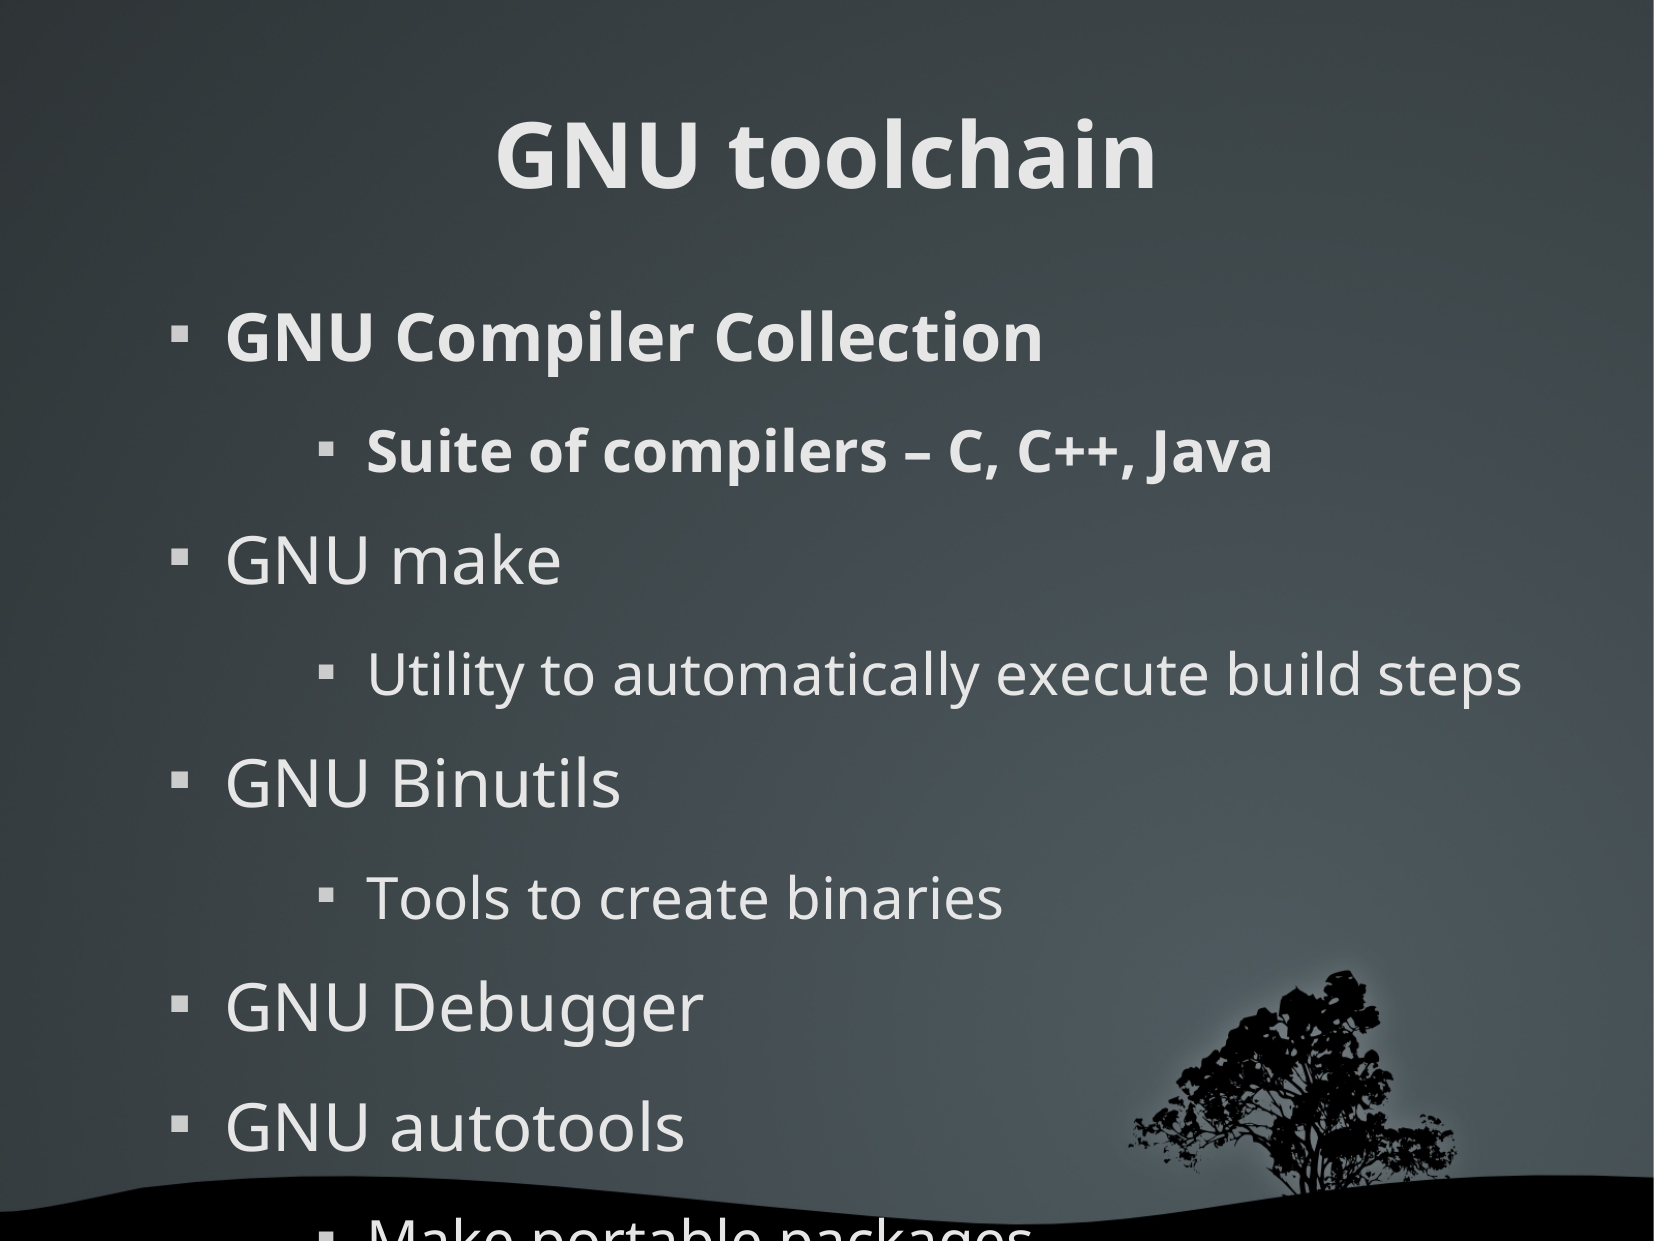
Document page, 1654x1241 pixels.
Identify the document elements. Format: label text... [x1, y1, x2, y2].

title GNU toolchain [82, 49, 1571, 257]
picture [739, 1234, 754, 1241]
picture [575, 1234, 592, 1241]
picture [789, 1234, 805, 1241]
picture [982, 1234, 997, 1241]
picture [947, 1234, 963, 1241]
list GNU Compiler Collection Suite of compilers – C, C++, Java GNU make Utility to automatically execute build steps GNU Binutils Tools to create binaries GNU Debugger GNU autotools Make portable packages [82, 290, 1571, 1147]
picture [690, 1235, 706, 1241]
picture [376, 1226, 382, 1241]
picture [541, 1234, 557, 1241]
picture [0, 0, 1654, 1241]
picture [491, 1234, 506, 1241]
picture [403, 1227, 408, 1241]
